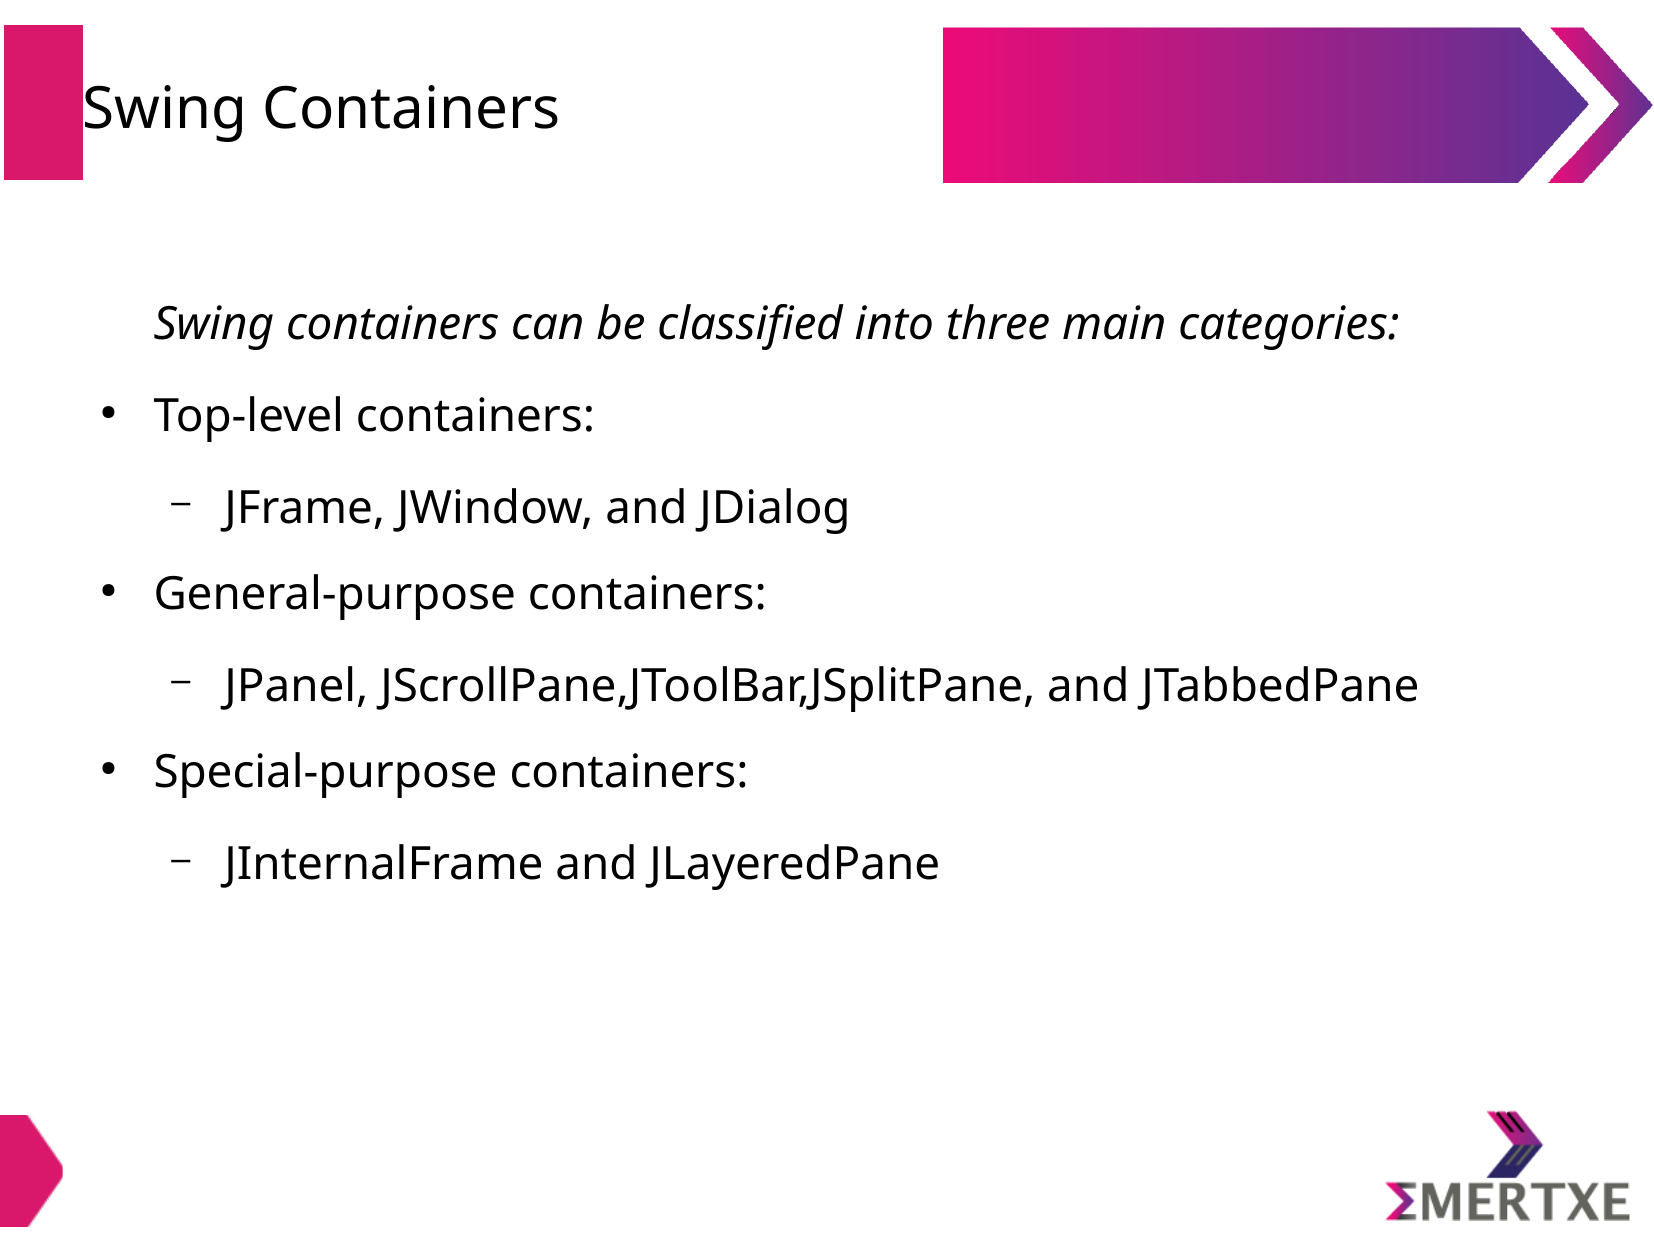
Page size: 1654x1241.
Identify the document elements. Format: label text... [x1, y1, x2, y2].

list Swing containers can be classified into three main categories: Top-level containers: JFrame, JWindow, and JDialog General-purpose containers: JPanel, JScrollPane,JToolBar,JSplitPane, and JTabbedPane Special-purpose containers: JInternalFrame and JLayeredPane [82, 290, 1571, 1010]
title Swing Containers [82, 2, 1571, 210]
picture [1385, 1107, 1631, 1221]
picture [1571, 27, 1653, 183]
